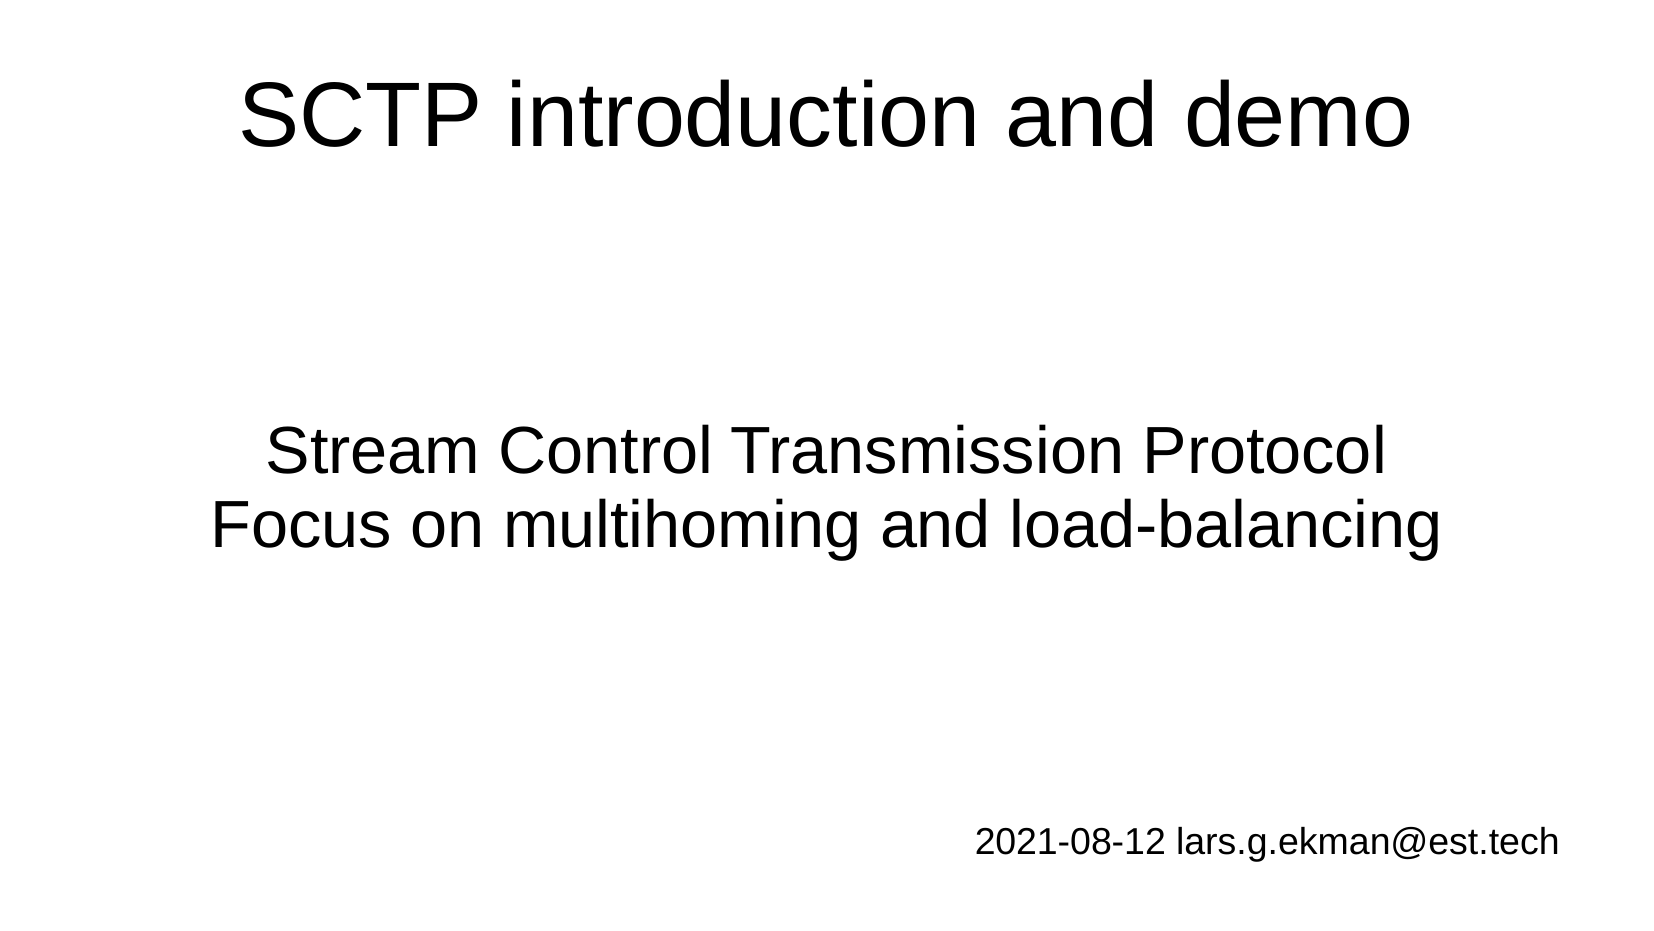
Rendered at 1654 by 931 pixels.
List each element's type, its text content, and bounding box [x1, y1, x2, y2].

title SCTP introduction and demo [82, 37, 1571, 193]
subtitle Stream Control Transmission Protocol Focus on multihoming and load-balancing [82, 217, 1571, 758]
text_box 2021-08-12 lars.g.ekman@est.tech [960, 813, 1635, 901]
